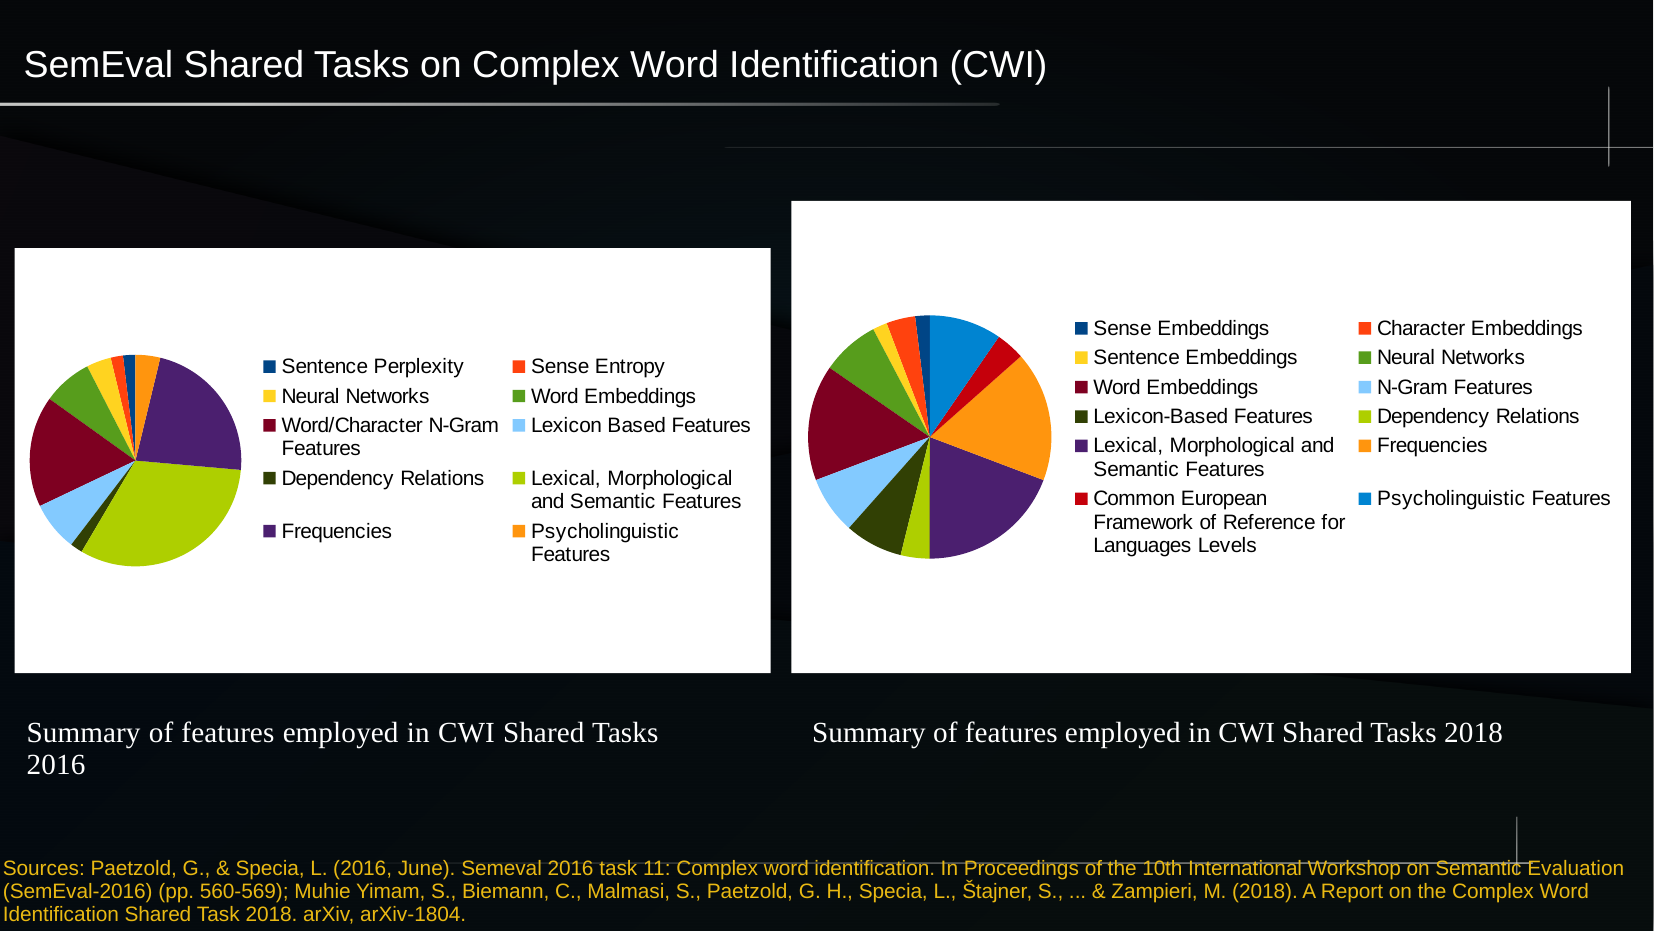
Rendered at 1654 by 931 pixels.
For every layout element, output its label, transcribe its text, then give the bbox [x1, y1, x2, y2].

picture [0, 0, 1654, 848]
chart [791, 200, 1631, 674]
chart [14, 248, 771, 674]
text_box Summary of features employed in CWI Shared Tasks 2016 [11, 708, 733, 782]
title SemEval Shared Tasks on Complex Word Identification (CWI) [23, 11, 1589, 119]
text_box Summary of features employed in CWI Shared Tasks 2018 [797, 708, 1560, 782]
text_box Sources: Paetzold, G., & Specia, L. (2016, June). Semeval 2016 task 11: Complex word identification. In Proceedings of the 10th International Workshop on Semantic Evaluation (SemEval-2016) (pp. 560-569); Muhie Yimam, S., Biemann, C., Malmasi, S., Paetzold, G. H., Specia, L., Štajner, S., ... & Zampieri, M. (2018). A Report on the Complex Word Identification Shared Task 2018. arXiv, arXiv-1804. [0, 848, 1654, 931]
